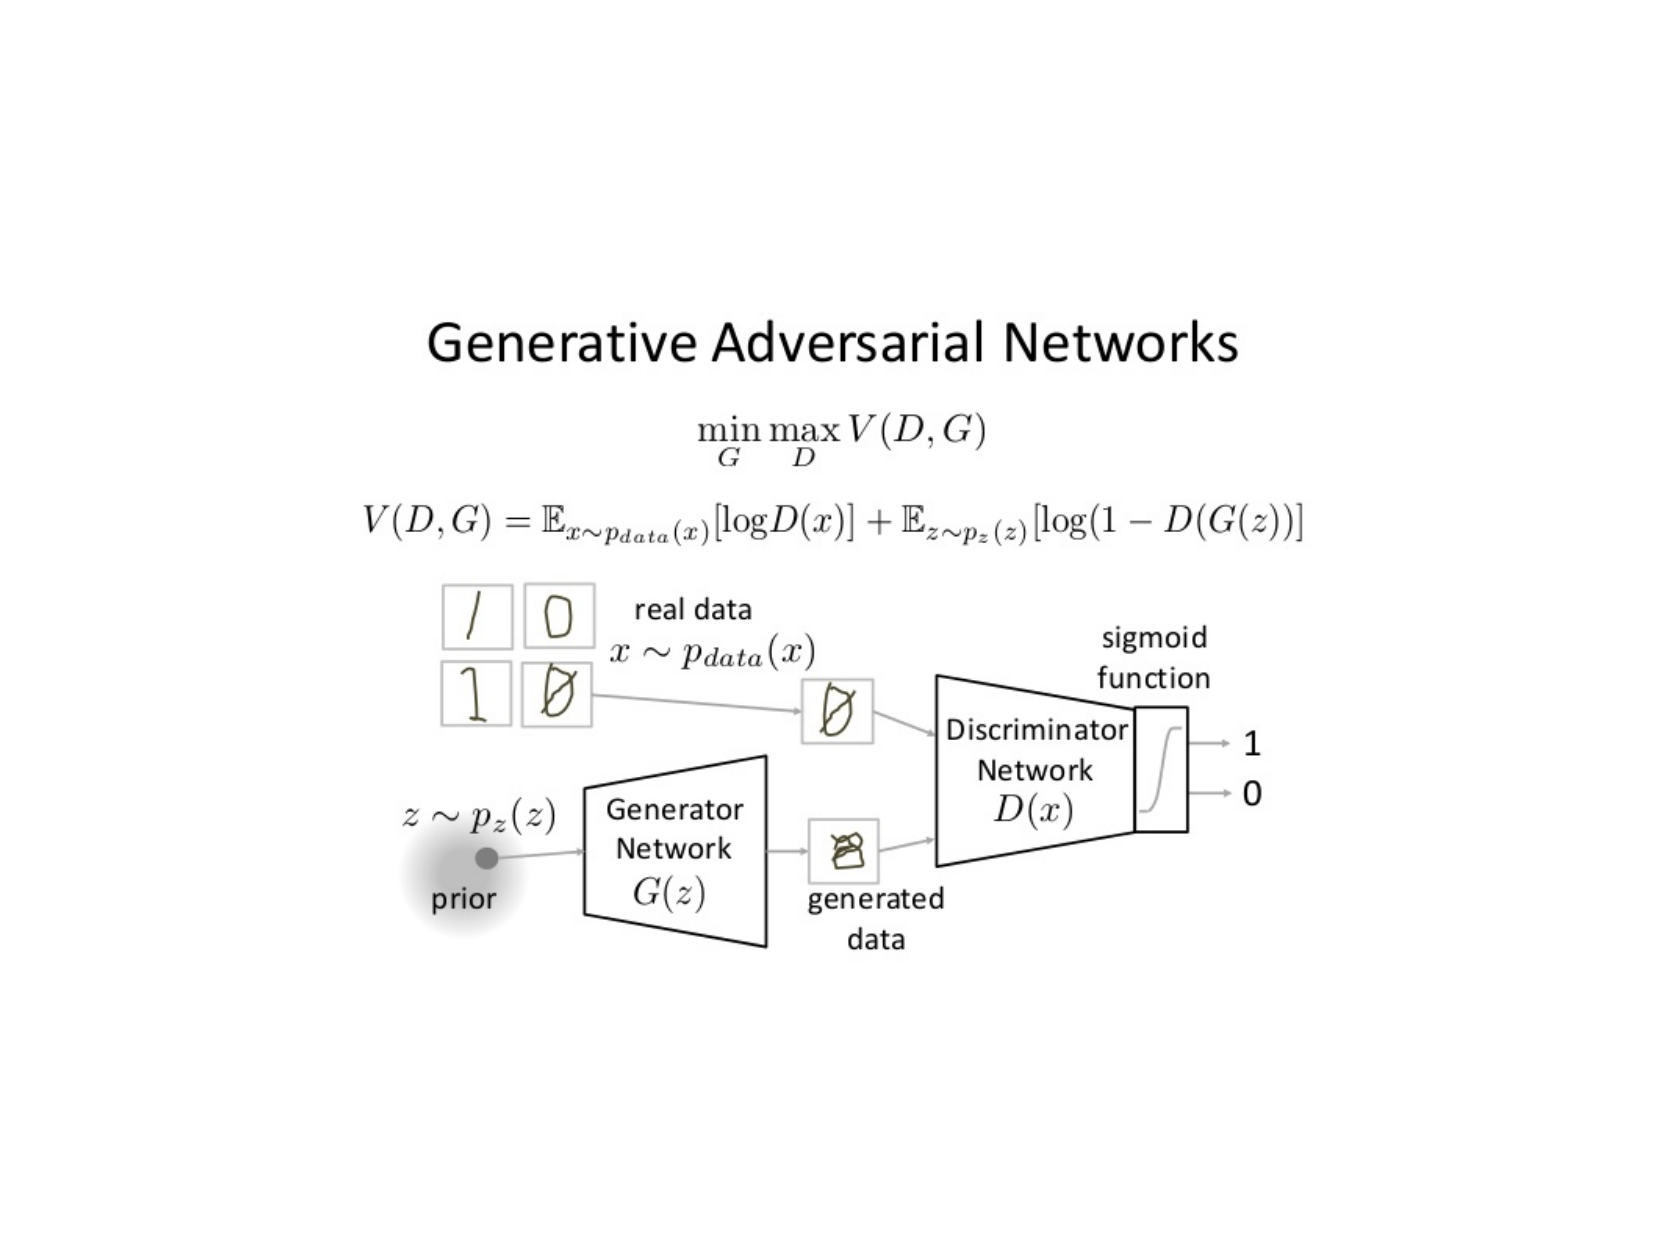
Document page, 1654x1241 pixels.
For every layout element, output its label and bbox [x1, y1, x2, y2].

picture [334, 249, 1332, 998]
